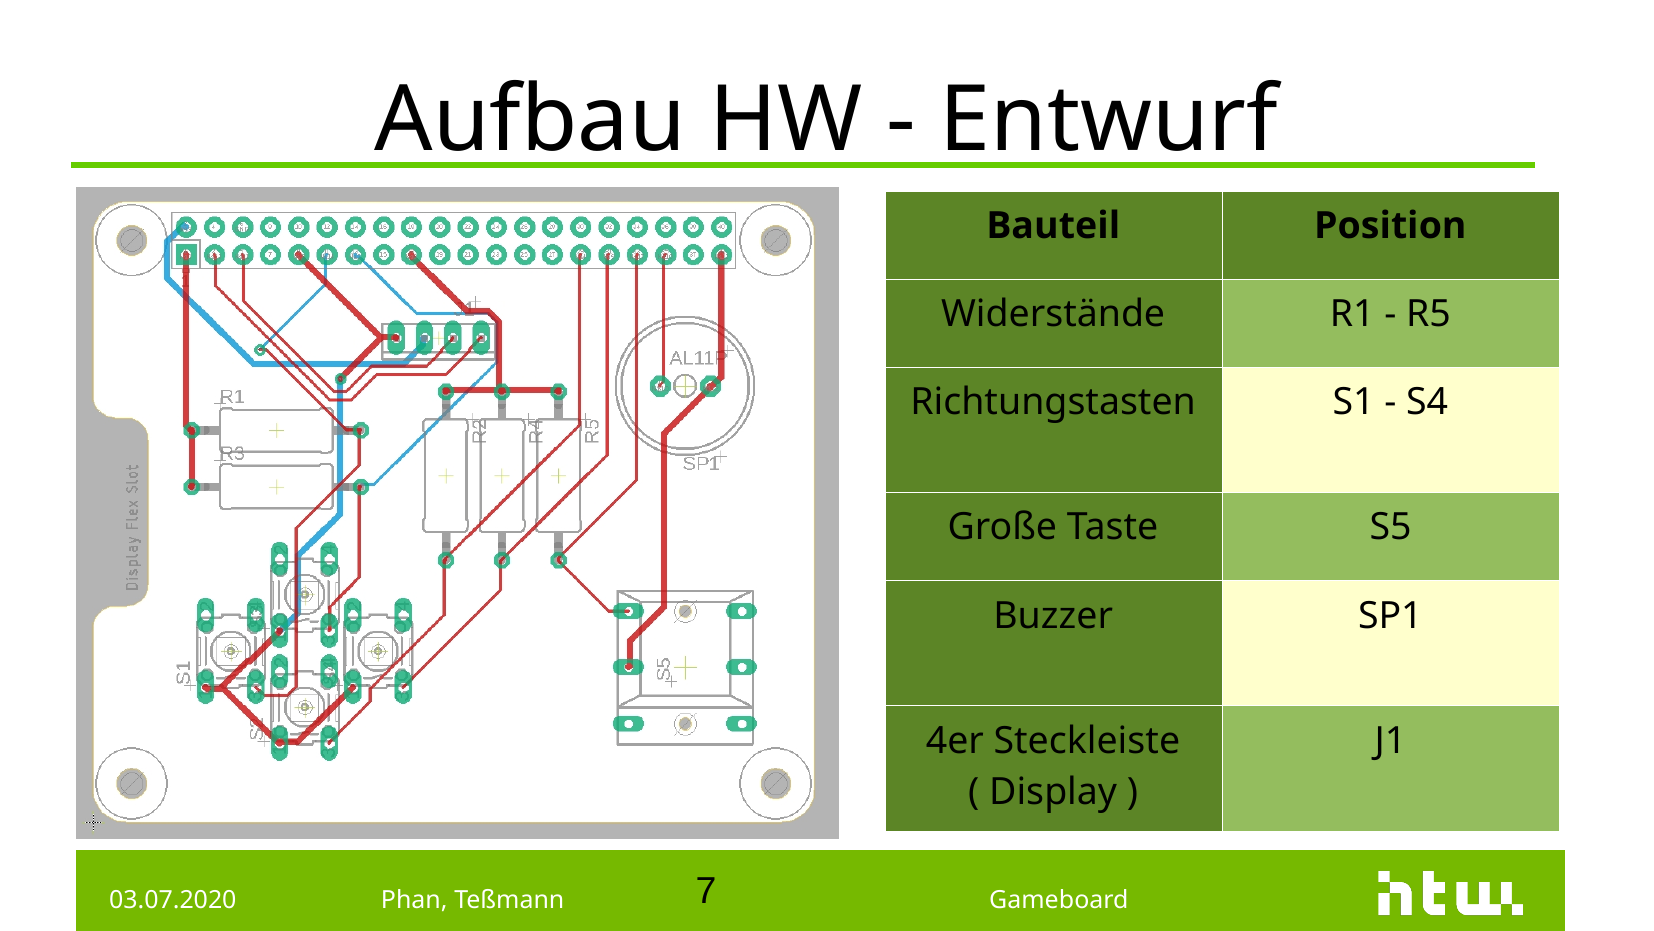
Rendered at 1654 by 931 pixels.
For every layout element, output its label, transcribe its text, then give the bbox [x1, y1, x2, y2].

table_cell Widerstände [886, 280, 1222, 367]
text_box <number> [680, 862, 899, 920]
table_cell 4er Steckleiste ( Display ) [886, 706, 1222, 831]
table_cell SP1 [1223, 581, 1559, 705]
table_cell J1 [1223, 706, 1559, 831]
title Aufbau HW - Entwurf [82, 37, 1571, 193]
table_cell S5 [1223, 493, 1559, 580]
table_header Bauteil [886, 192, 1222, 279]
table_cell R1 - R5 [1223, 280, 1559, 367]
table_cell S1 - S4 [1223, 368, 1559, 492]
table_header Position [1223, 192, 1559, 279]
picture [0, 0, 1654, 931]
table_cell Große Taste [886, 493, 1222, 580]
table_cell Richtungstasten [886, 368, 1222, 492]
table_cell Buzzer [886, 581, 1222, 705]
